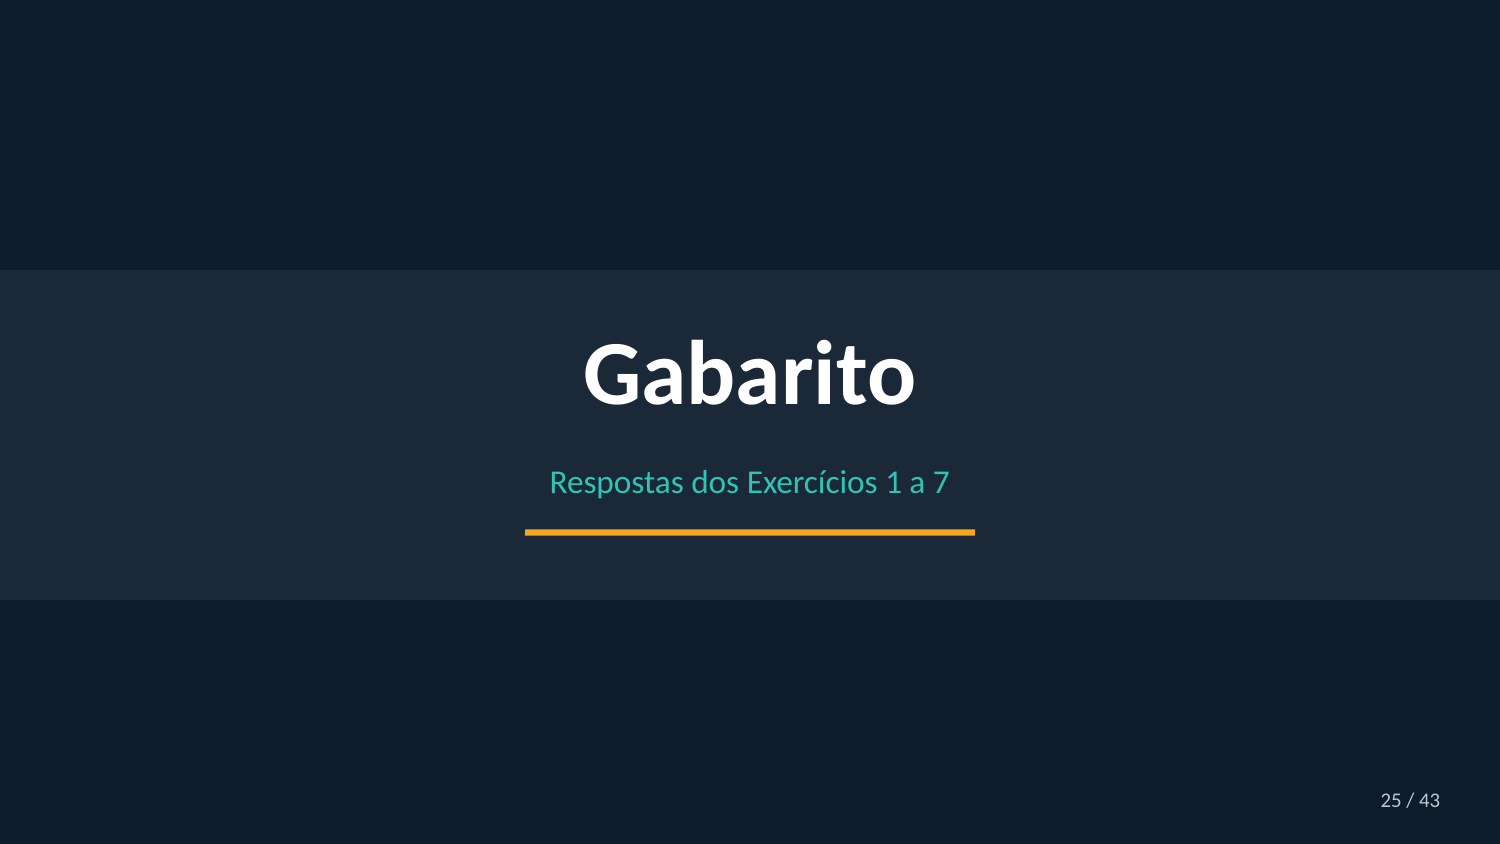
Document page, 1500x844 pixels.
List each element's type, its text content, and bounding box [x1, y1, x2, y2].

text_box Gabarito [74, 292, 1425, 443]
text_box Respostas dos Exercícios 1 a 7 [224, 442, 1275, 518]
text_box 25 / 43 [1274, 772, 1455, 825]
text_box [0, 269, 1500, 600]
